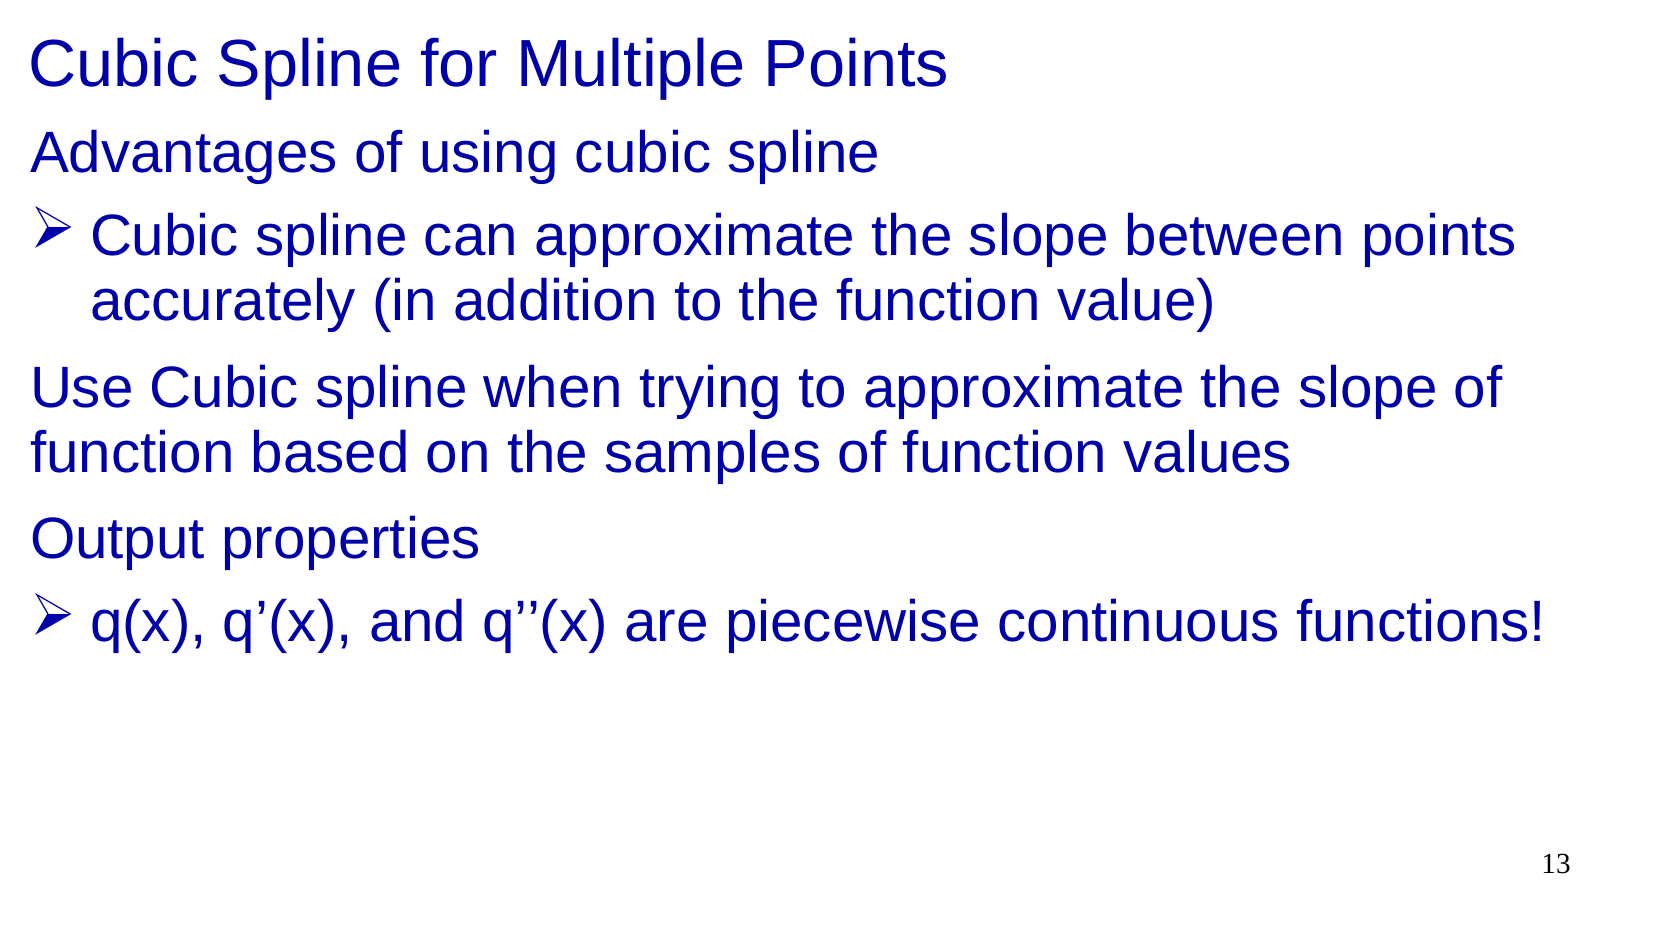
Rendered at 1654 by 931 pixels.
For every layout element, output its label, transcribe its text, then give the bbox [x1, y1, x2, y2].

title Cubic Spline for Multiple Points [28, 21, 1626, 106]
list Advantages of using cubic spline Cubic spline can approximate the slope between points accurately (in addition to the function value) Use Cubic spline when trying to approximate the slope of function based on the samples of function values Output properties q(x), q’(x), and q’’(x) are piecewise continuous functions! [30, 120, 1645, 916]
